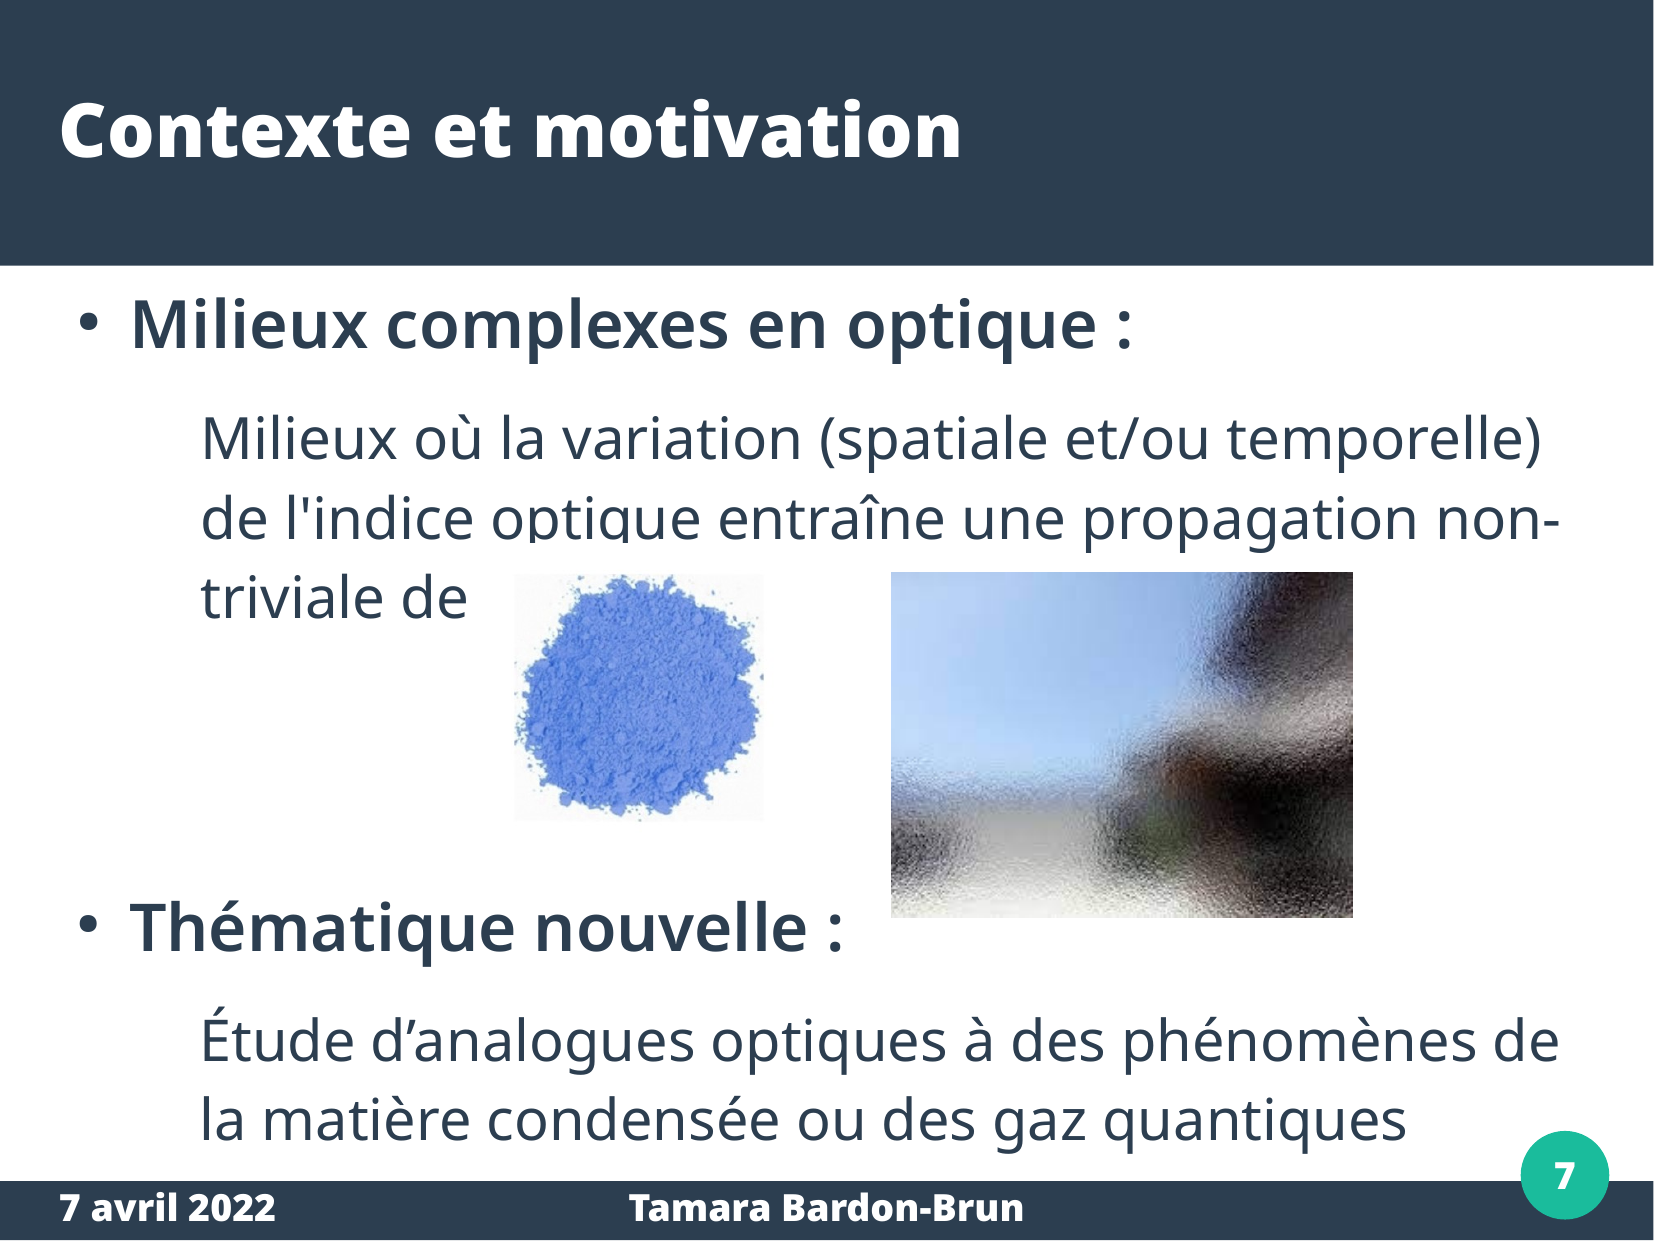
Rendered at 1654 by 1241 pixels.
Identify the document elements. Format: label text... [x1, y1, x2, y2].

list Milieux complexes en optique : Milieux où la variation (spatiale et/ou temporelle) de l'indice optique entraîne une propagation non-triviale de la lumière. [59, 277, 1595, 672]
picture [484, 543, 792, 851]
title Contexte et motivation [59, 49, 1595, 207]
picture [891, 572, 1353, 918]
list Thématique nouvelle : Étude d’analogues optiques à des phénomènes de la matière condensée ou des gaz quantiques [59, 880, 1595, 1158]
